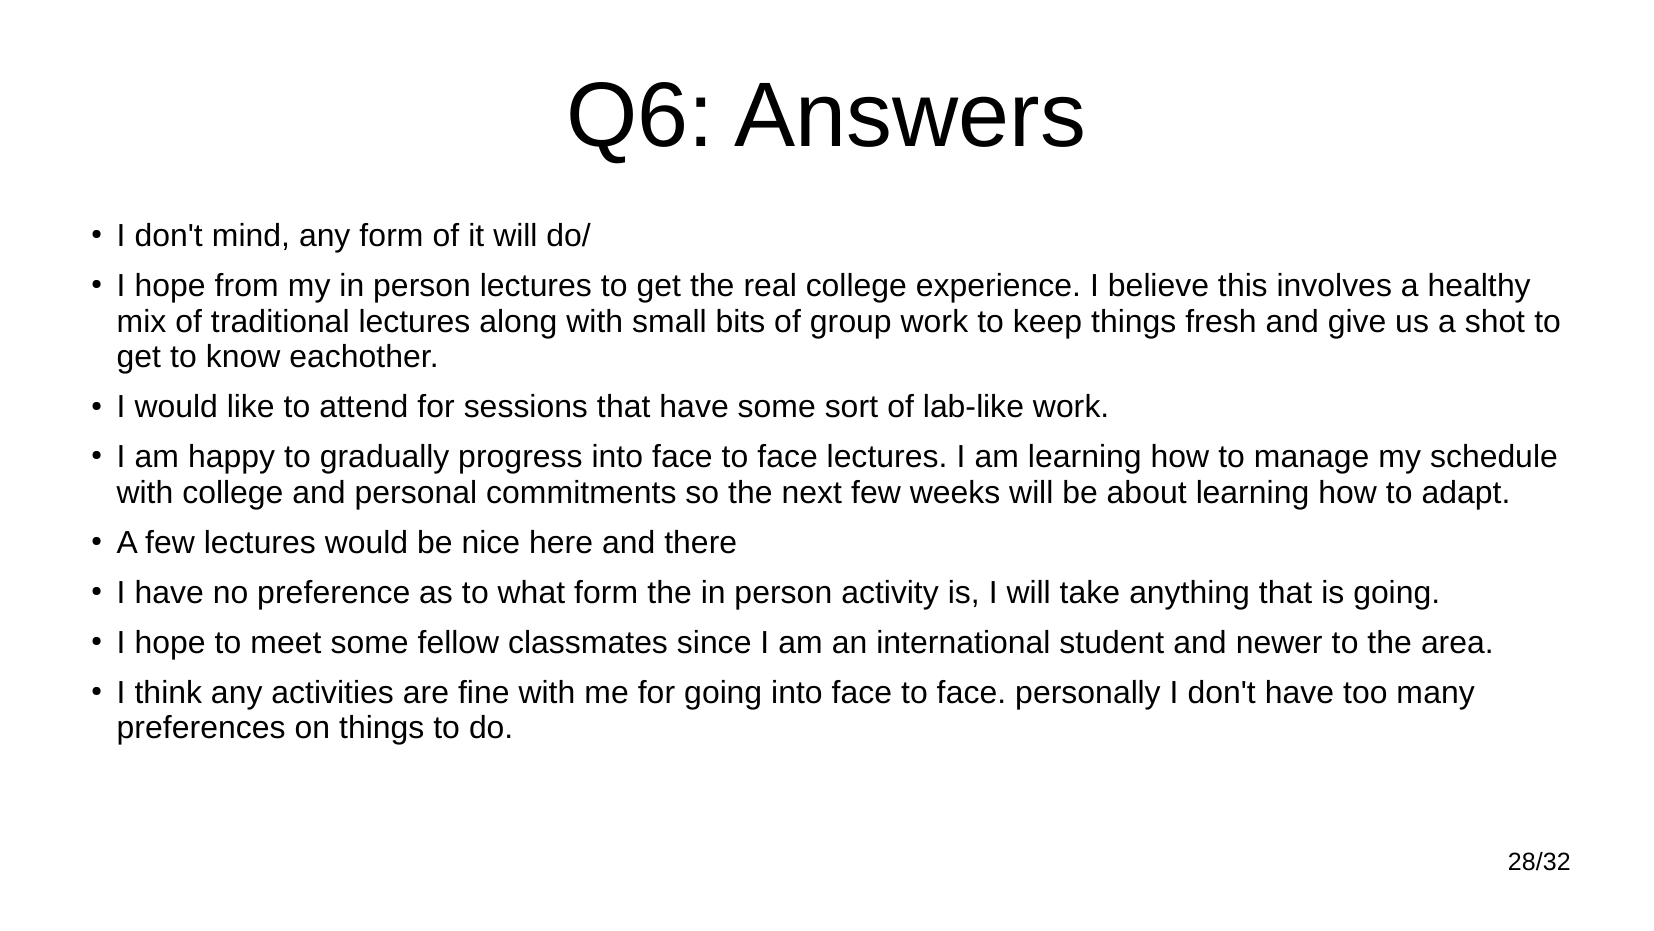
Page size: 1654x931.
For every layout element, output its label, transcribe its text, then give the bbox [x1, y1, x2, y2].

list I don't mind, any form of it will do/ I hope from my in person lectures to get the real college experience. I believe this involves a healthy mix of traditional lectures along with small bits of group work to keep things fresh and give us a shot to get to know eachother. I would like to attend for sessions that have some sort of lab-like work. I am happy to gradually progress into face to face lectures. I am learning how to manage my schedule with college and personal commitments so the next few weeks will be about learning how to adapt. A few lectures would be nice here and there I have no preference as to what form the in person activity is, I will take anything that is going. I hope to meet some fellow classmates since I am an international student and newer to the area. I think any activities are fine with me for going into face to face. personally I don't have too many preferences on things to do. [82, 217, 1571, 758]
title Q6: Answers [82, 37, 1571, 193]
